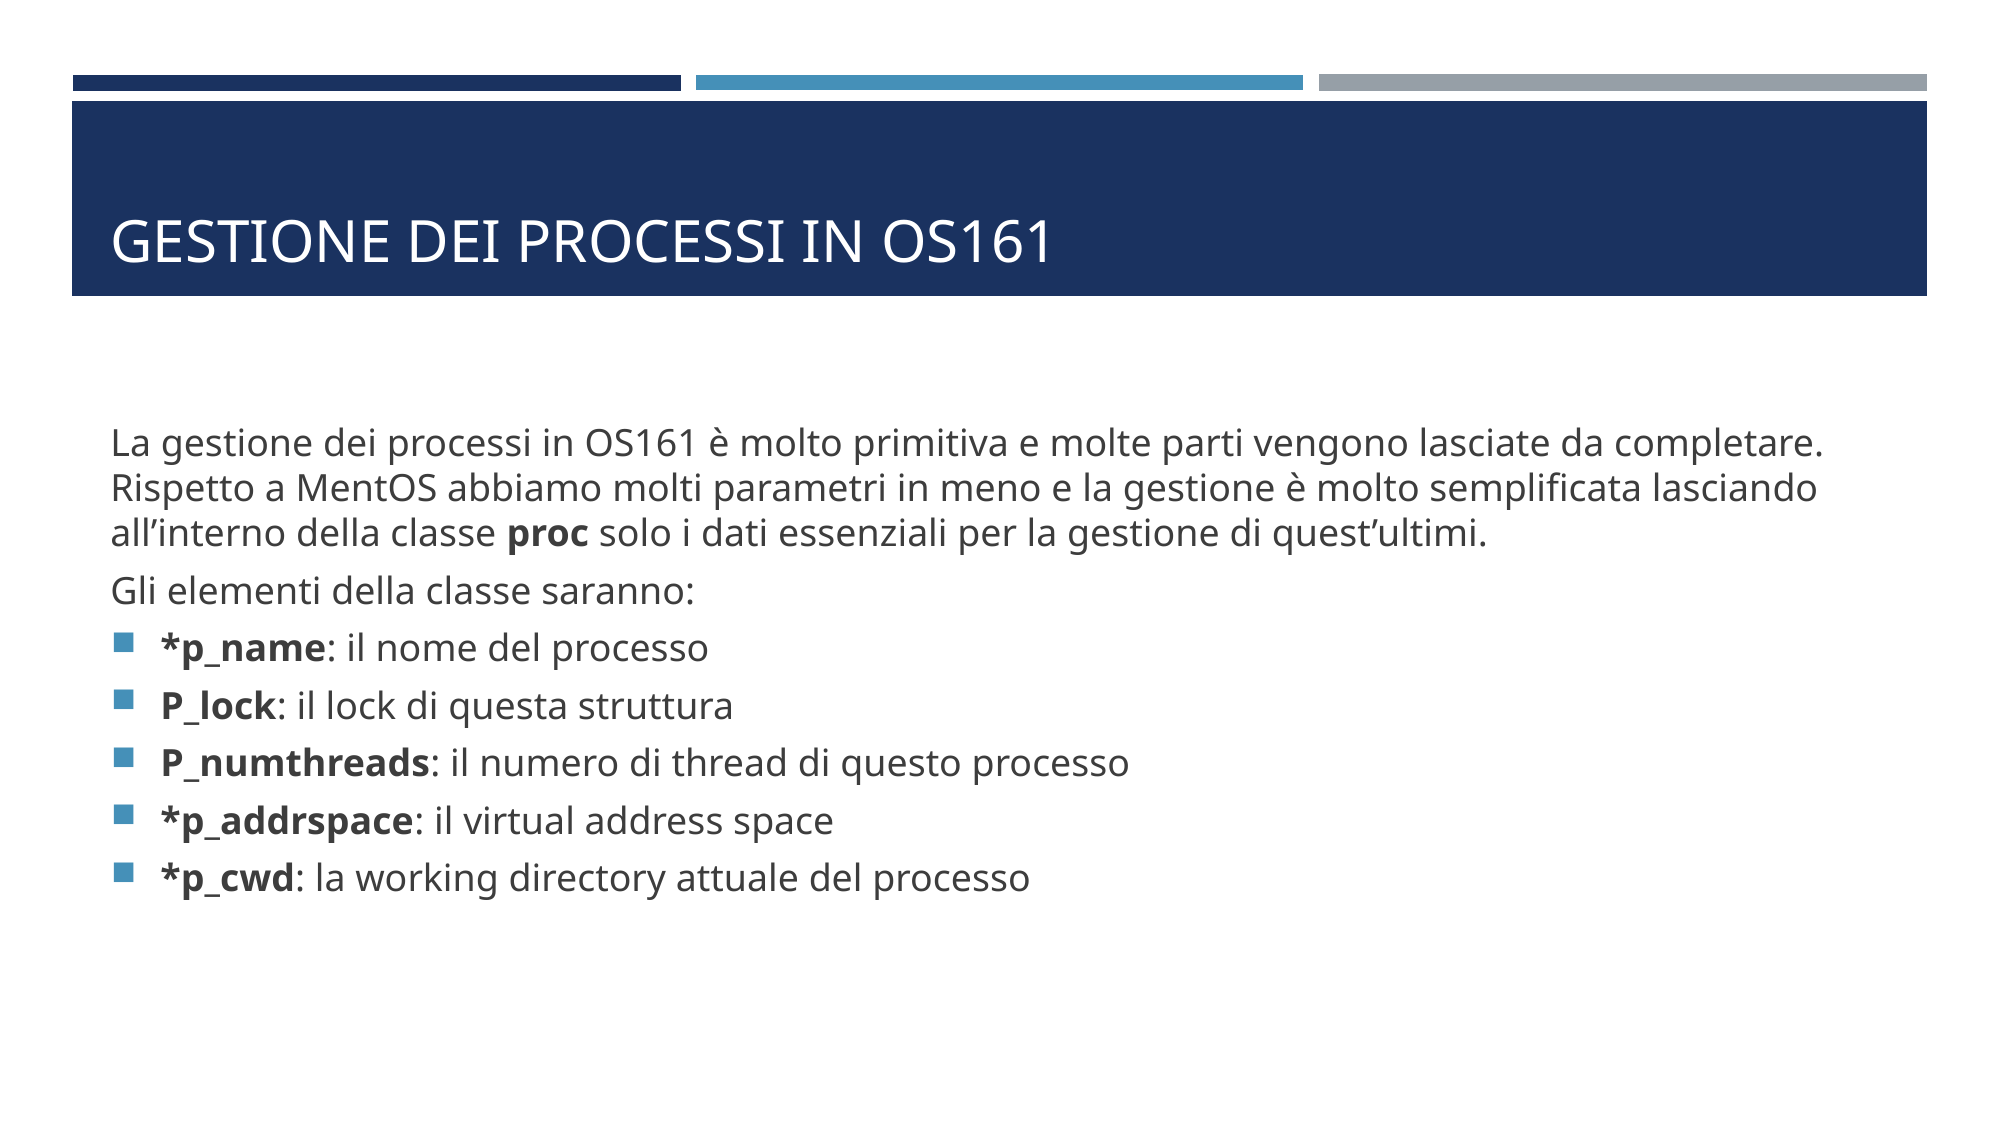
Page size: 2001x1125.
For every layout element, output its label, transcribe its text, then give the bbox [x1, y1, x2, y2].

title Gestione dei processi in os161 [95, 115, 1905, 282]
list La gestione dei processi in OS161 è molto primitiva e molte parti vengono lasciate da completare. Rispetto a MentOS abbiamo molti parametri in meno e la gestione è molto semplificata lasciando all’interno della classe proc solo i dati essenziali per la gestione di quest’ultimi. Gli elementi della classe saranno: *p_name: il nome del processo P_lock: il lock di questa struttura P_numthreads: il numero di thread di questo processo *p_addrspace: il virtual address space *p_cwd: la working directory attuale del processo [95, 357, 1905, 962]
